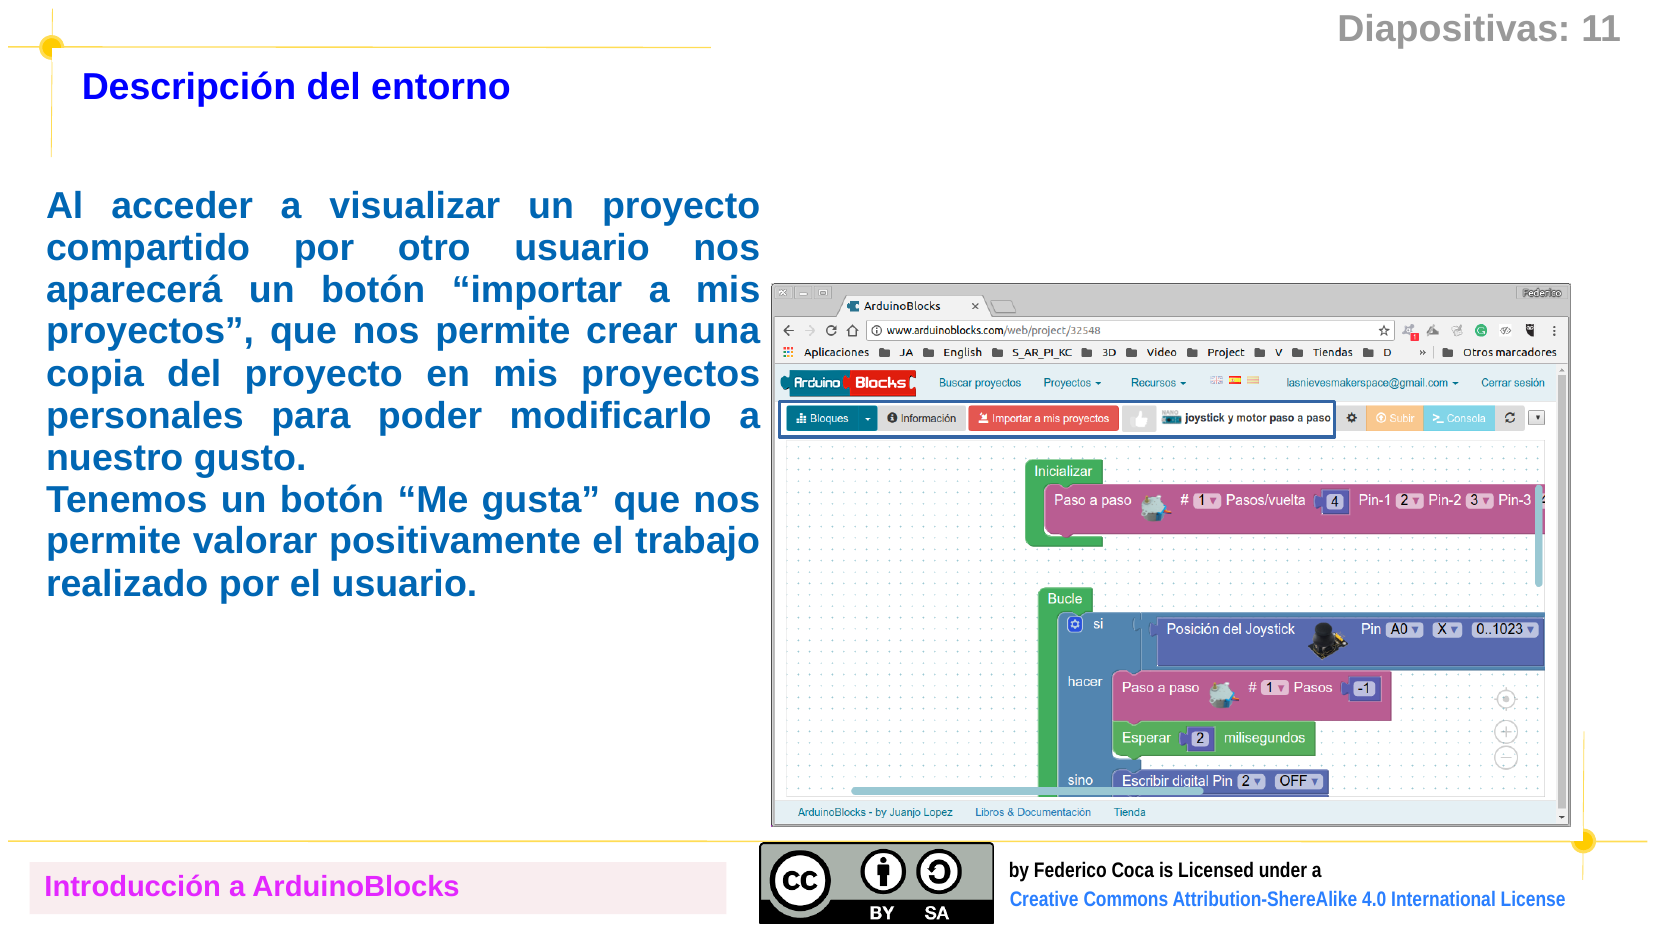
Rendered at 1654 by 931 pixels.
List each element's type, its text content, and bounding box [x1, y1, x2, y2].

picture [771, 283, 1571, 827]
text_box Introducción a ArduinoBlocks [29, 862, 727, 915]
text_box Al acceder a visualizar un proyecto compartido por otro usuario nos aparecerá un botón “importar a mis proyectos”, que nos permite crear una copia del proyecto en mis proyectos personales para poder modificarlo a nuestro gusto. Tenemos un botón “Me gusta” que nos permite valorar positivamente el trabajo realizado por el usuario. [31, 176, 776, 612]
text_box Descripción del entorno [67, 58, 1207, 116]
text_box Diapositivas: 11 [1322, 0, 1644, 57]
